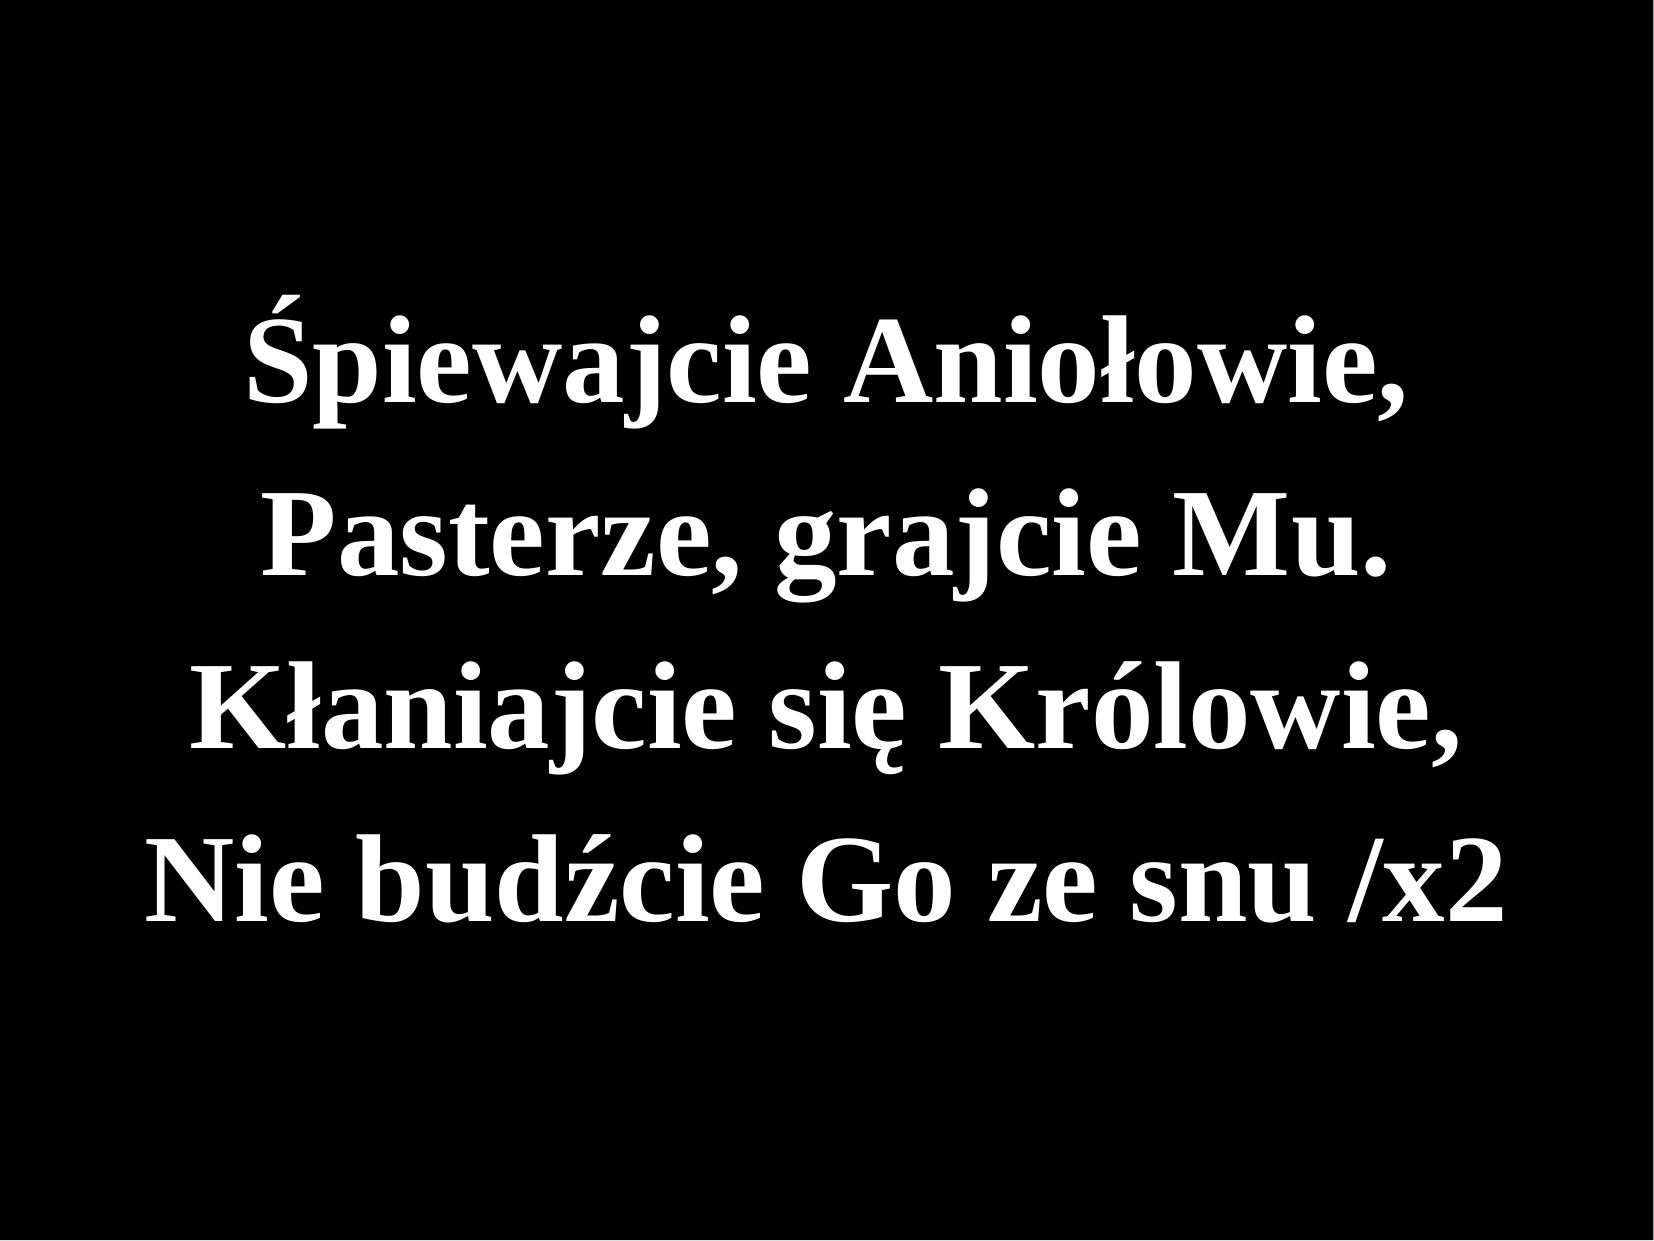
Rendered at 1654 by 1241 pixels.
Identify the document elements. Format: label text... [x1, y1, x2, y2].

title Śpiewajcie Aniołowie, ppp Pasterze, grajcie Mu. ppp Kłaniajcie się Królowie, ppp Nie budźcie Go ze snu /x2 [0, 0, 1654, 1241]
